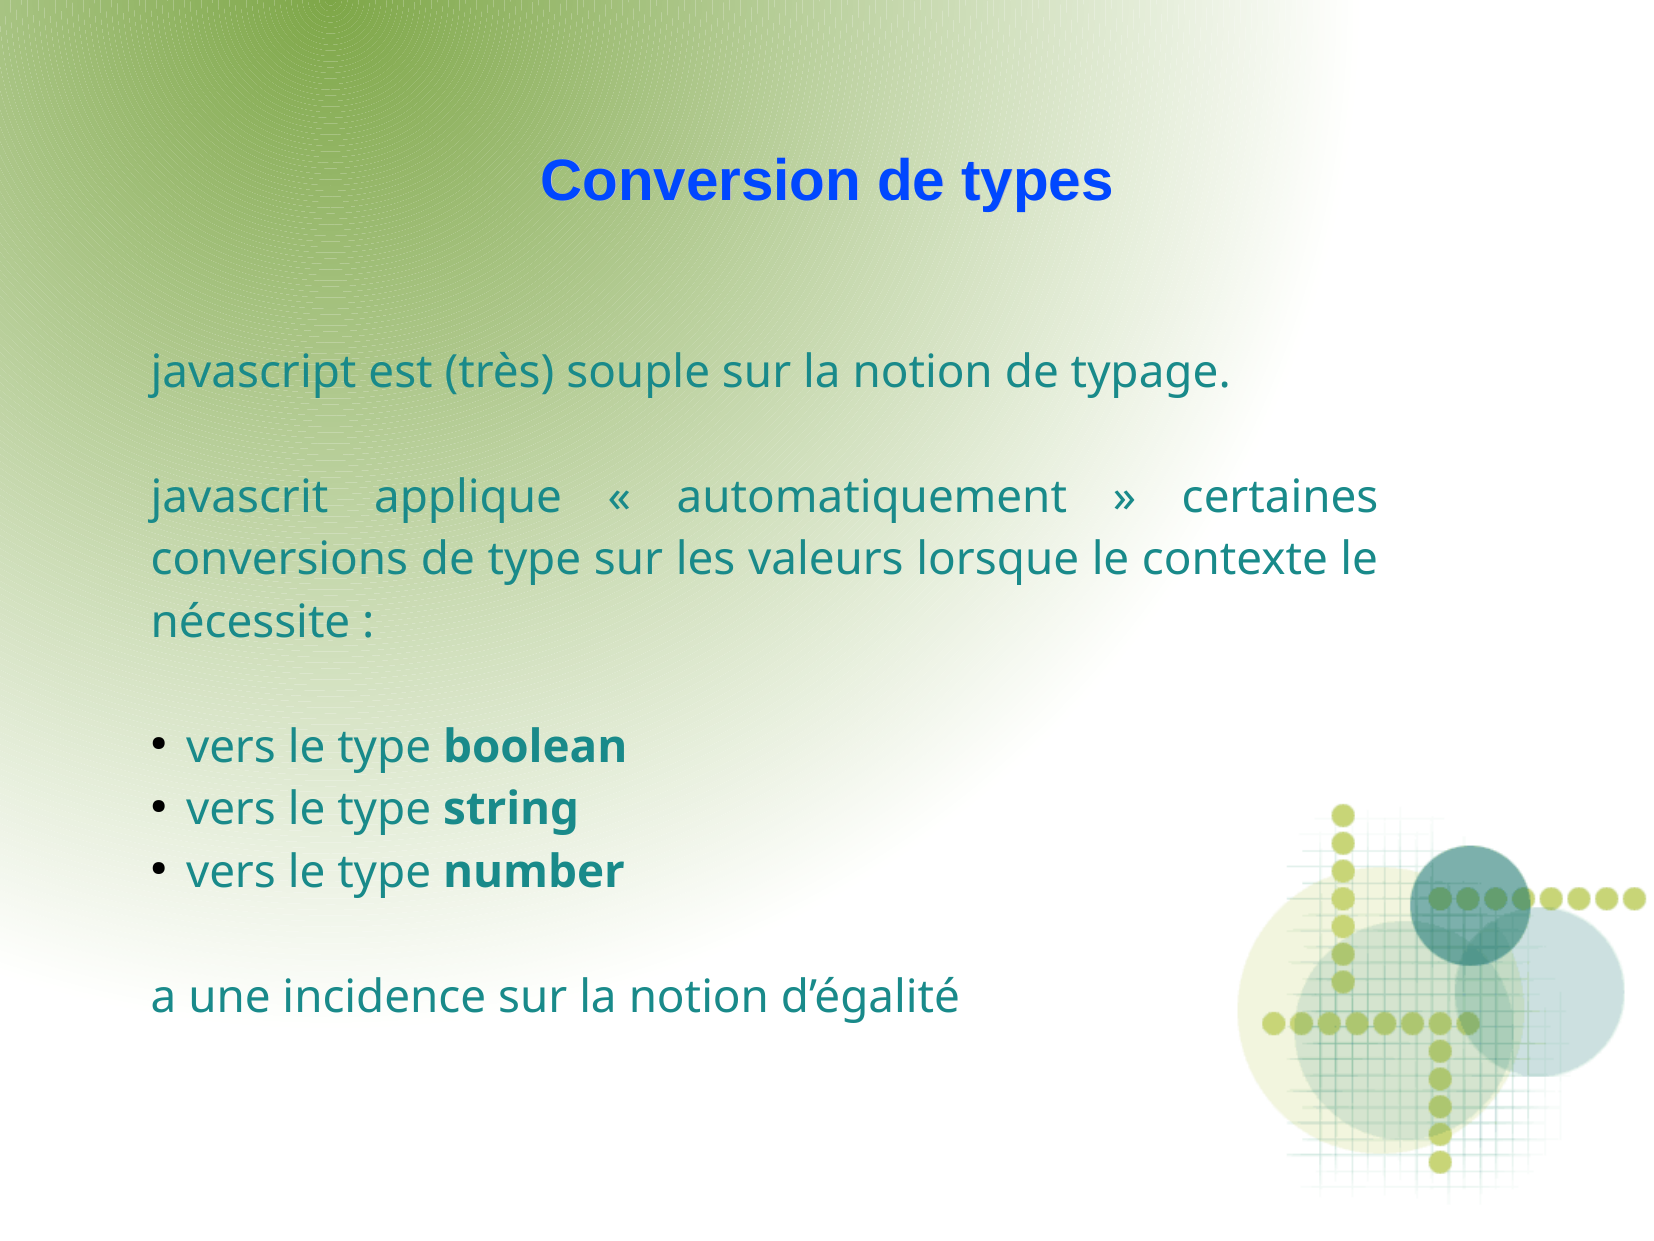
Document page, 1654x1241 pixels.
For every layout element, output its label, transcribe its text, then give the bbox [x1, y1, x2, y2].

picture [1224, 792, 1654, 1211]
text_box javascript est (très) souple sur la notion de typage. javascrit applique « automatiquement » certaines conversions de type sur les valeurs lorsque le contexte le nécessite : vers le type boolean vers le type string vers le type number a une incidence sur la notion d’égalité [135, 330, 1394, 1082]
title Conversion de types [121, 76, 1534, 284]
